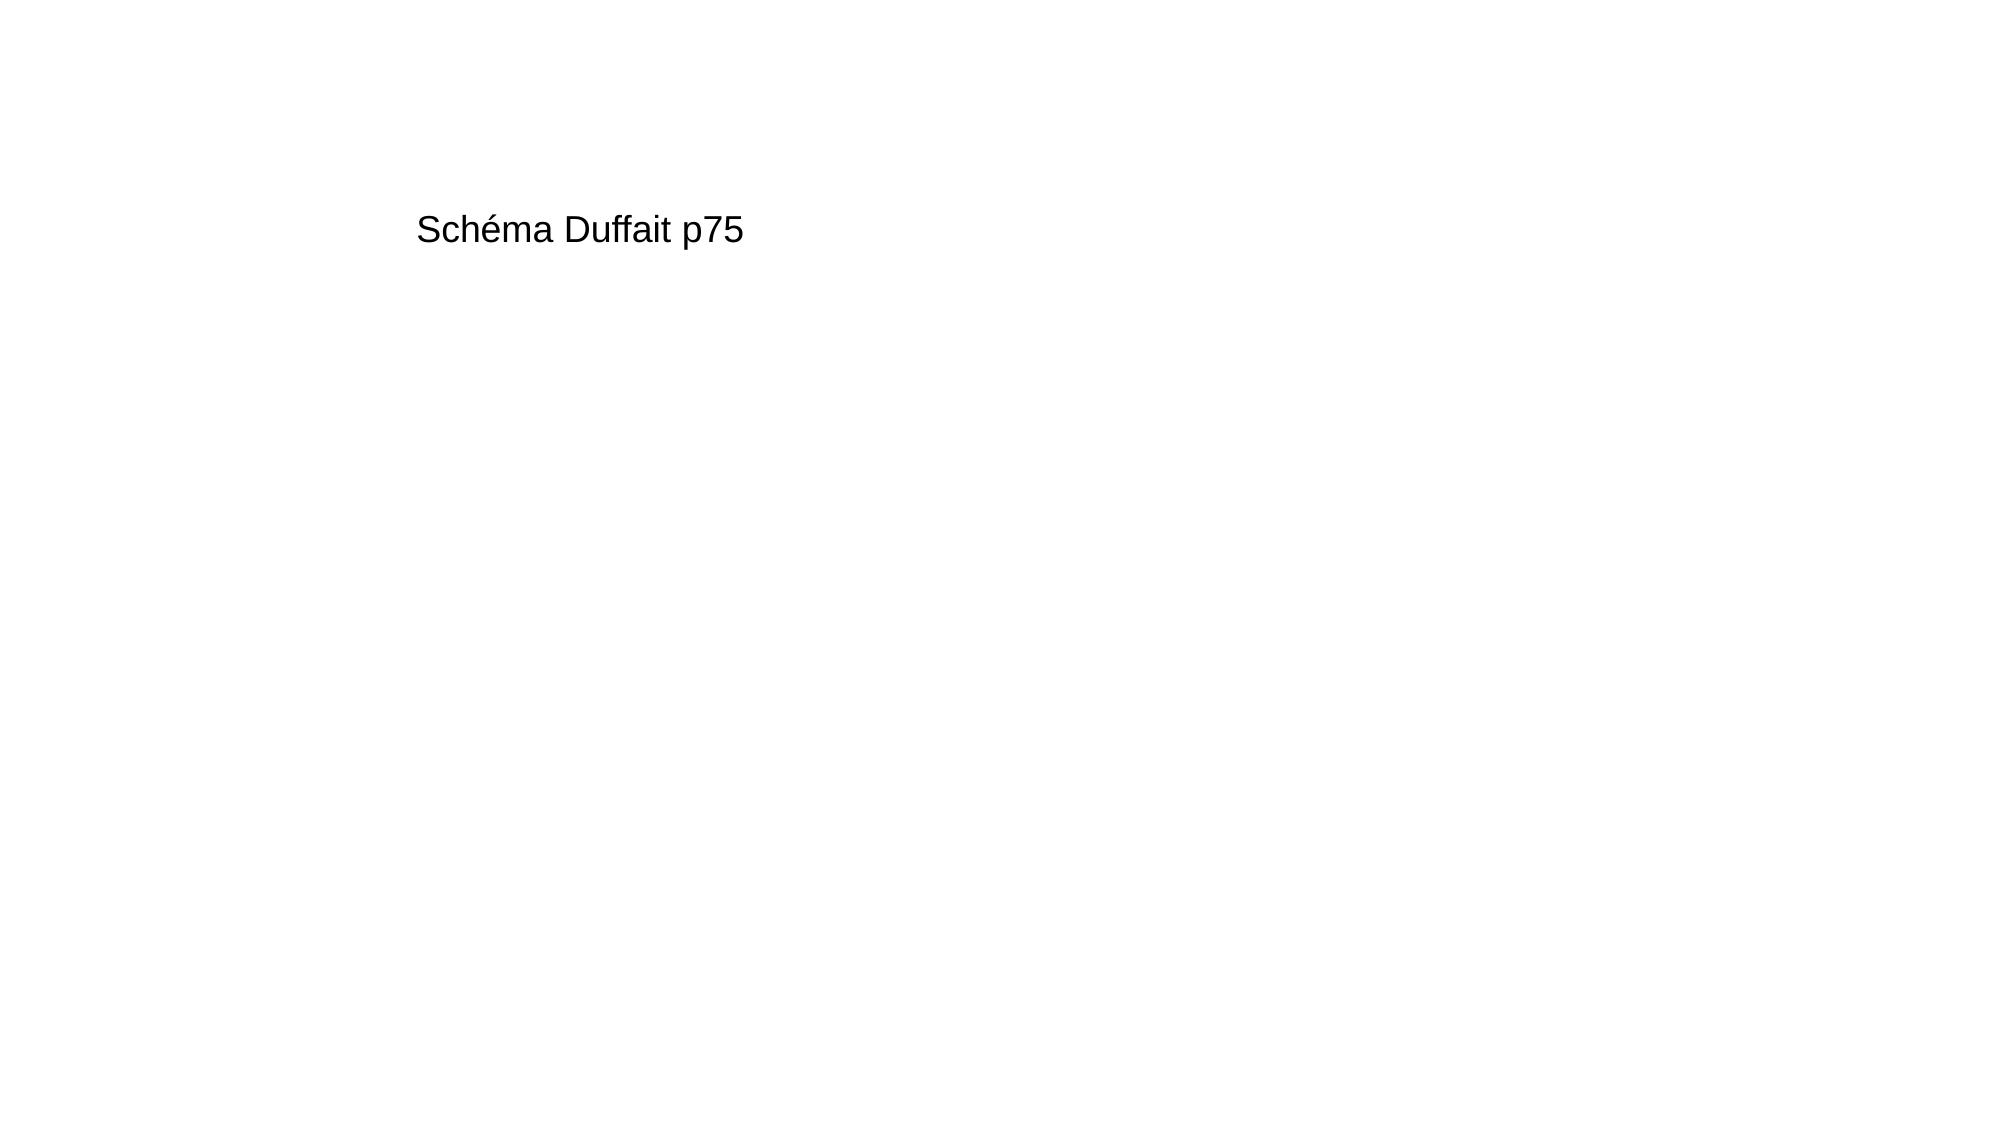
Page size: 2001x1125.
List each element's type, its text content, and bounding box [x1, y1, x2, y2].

text_box Schéma Duffait p75 [401, 200, 780, 258]
